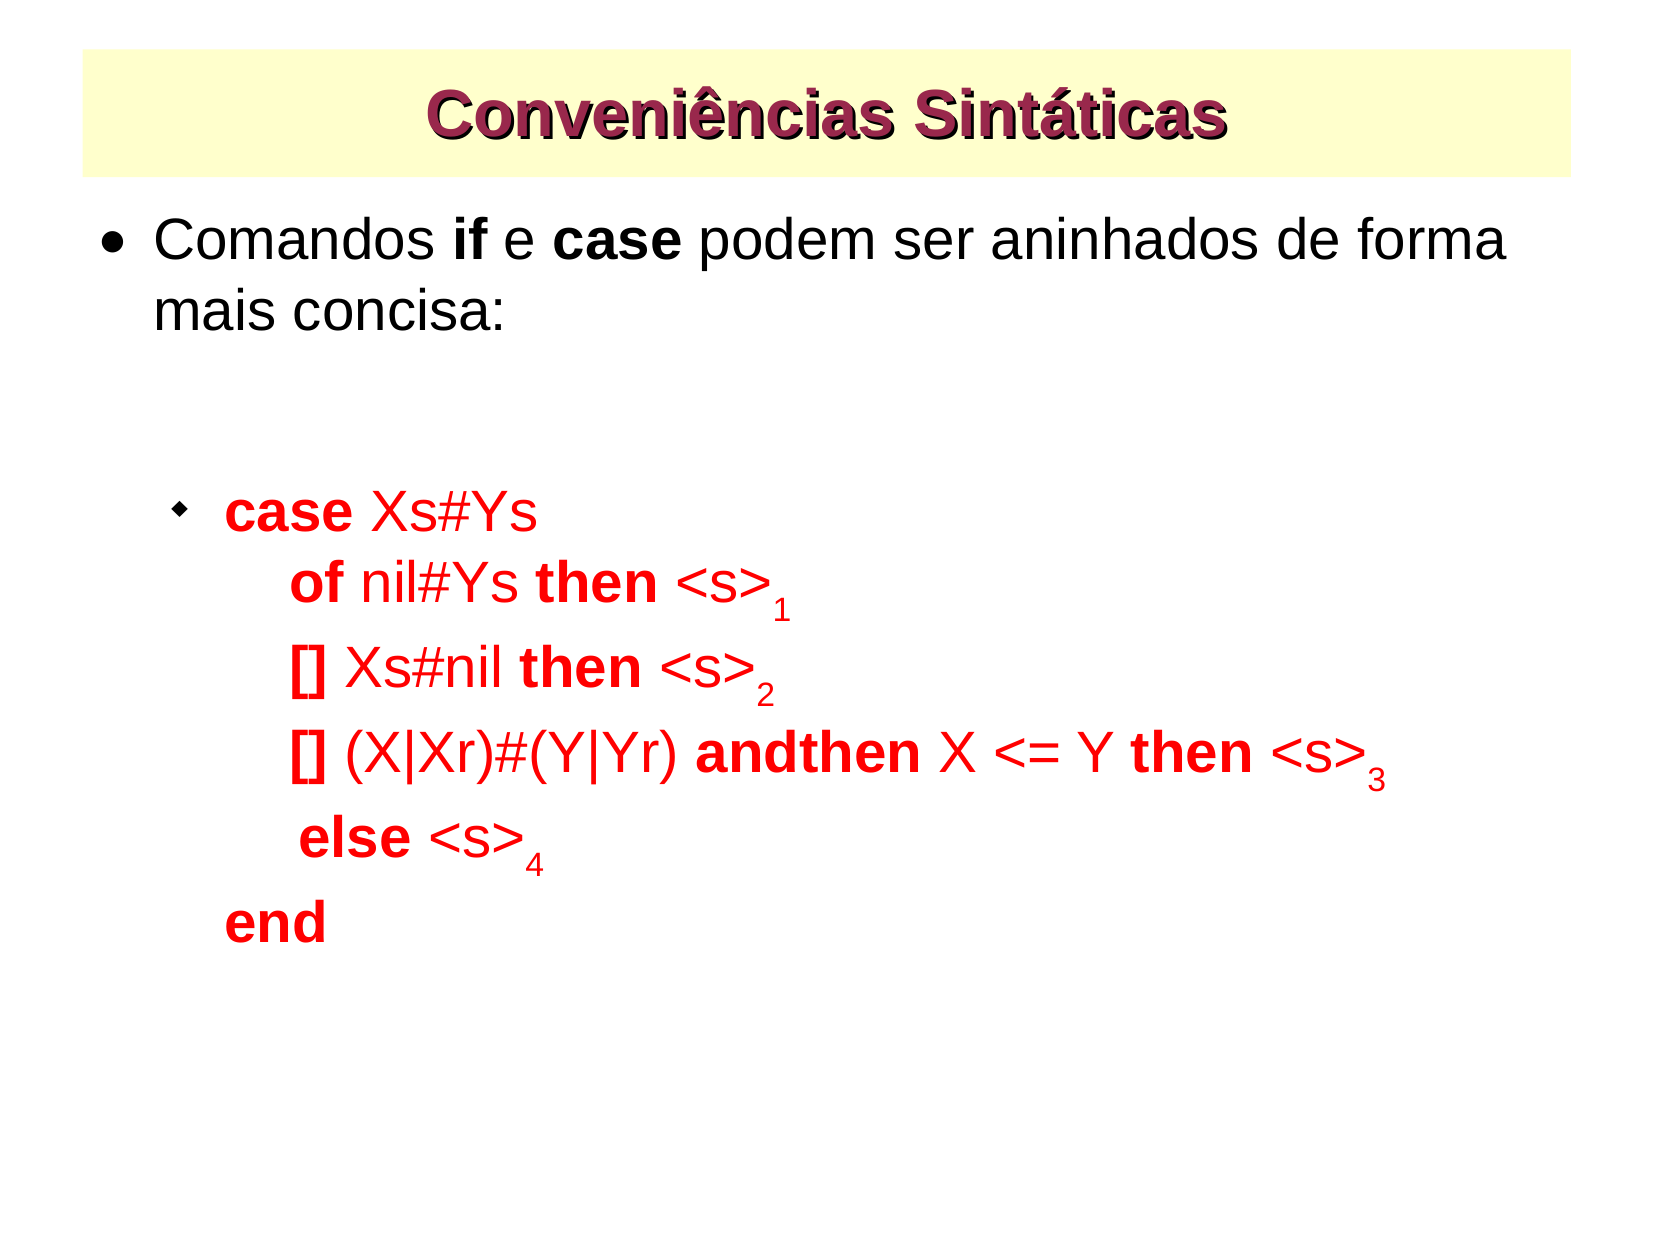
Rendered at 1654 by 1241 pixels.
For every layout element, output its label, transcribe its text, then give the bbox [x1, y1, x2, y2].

list Comandos if e case podem ser aninhados de forma mais concisa: case Xs#Ys of nil#Ys then <s>1 [] Xs#nil then <s>2 [] (X|Xr)#(Y|Yr) andthen X <= Y then <s>3 else <s>4 end [82, 206, 1571, 1165]
title Conveniências Sintáticas [82, 49, 1571, 178]
